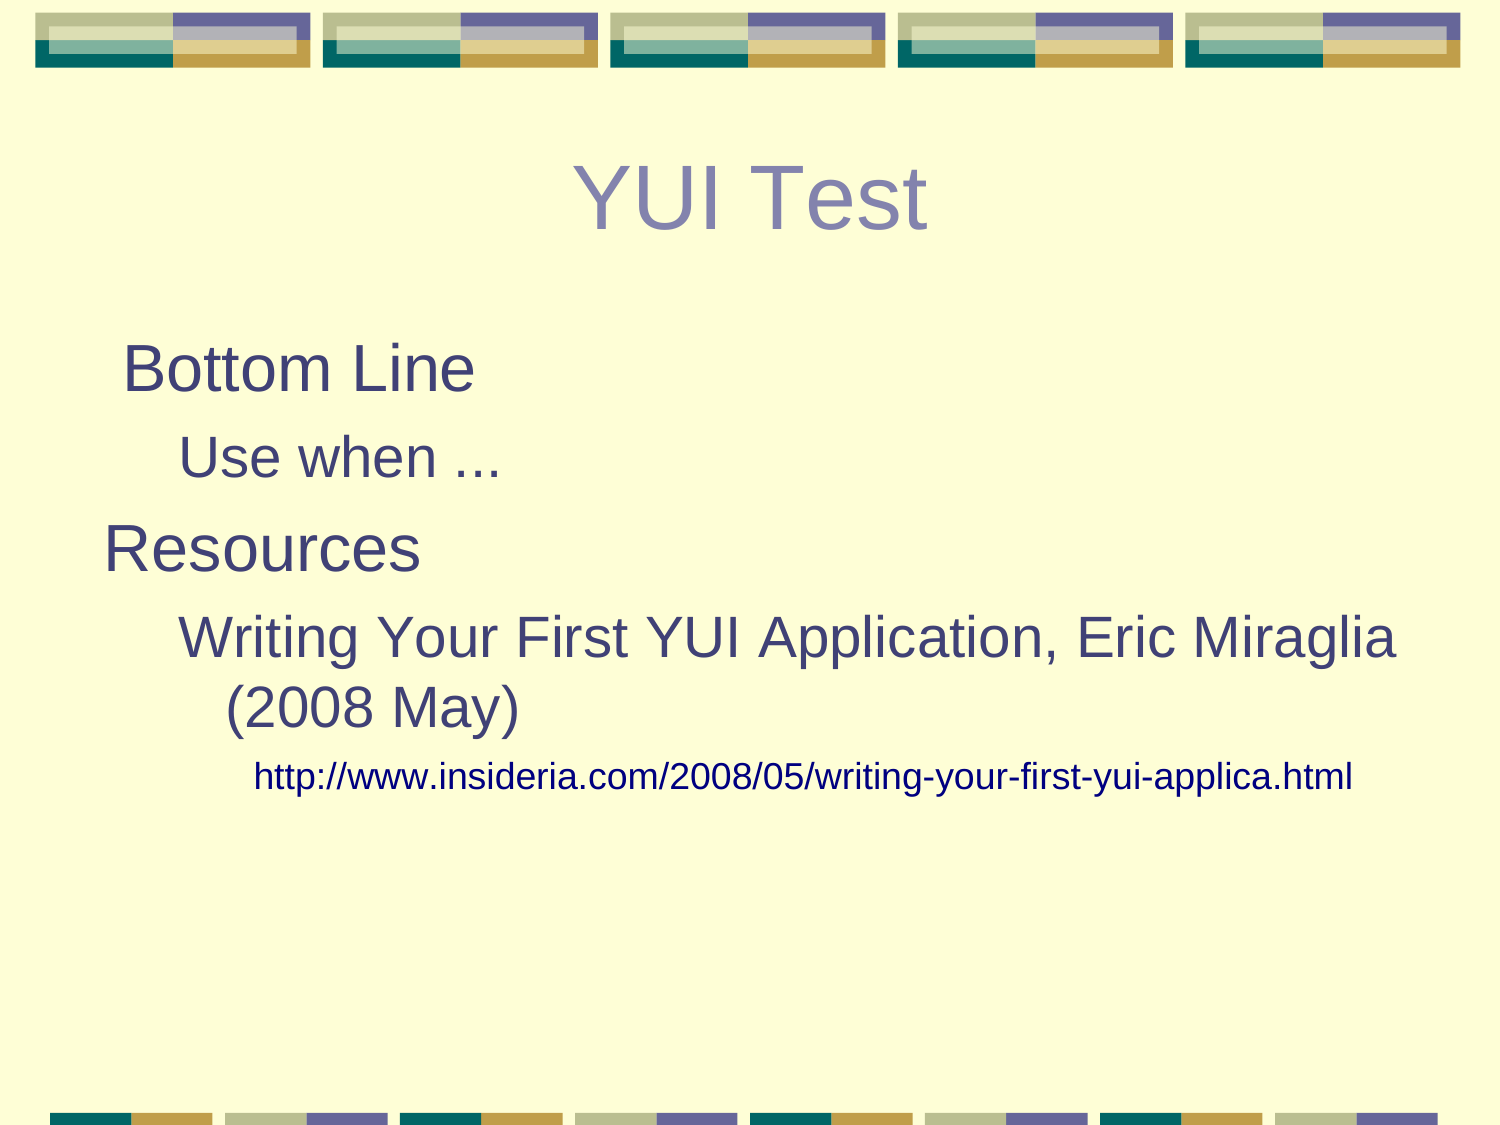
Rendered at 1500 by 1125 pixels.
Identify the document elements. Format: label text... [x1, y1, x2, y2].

list Bottom Line Use when ... Resources Writing Your First YUI Application, Eric Miraglia (2008 May) http://www.insideria.com/2008/05/writing-your-first-yui-applica.html [103, 325, 1457, 792]
title YUI Test [112, 79, 1388, 308]
